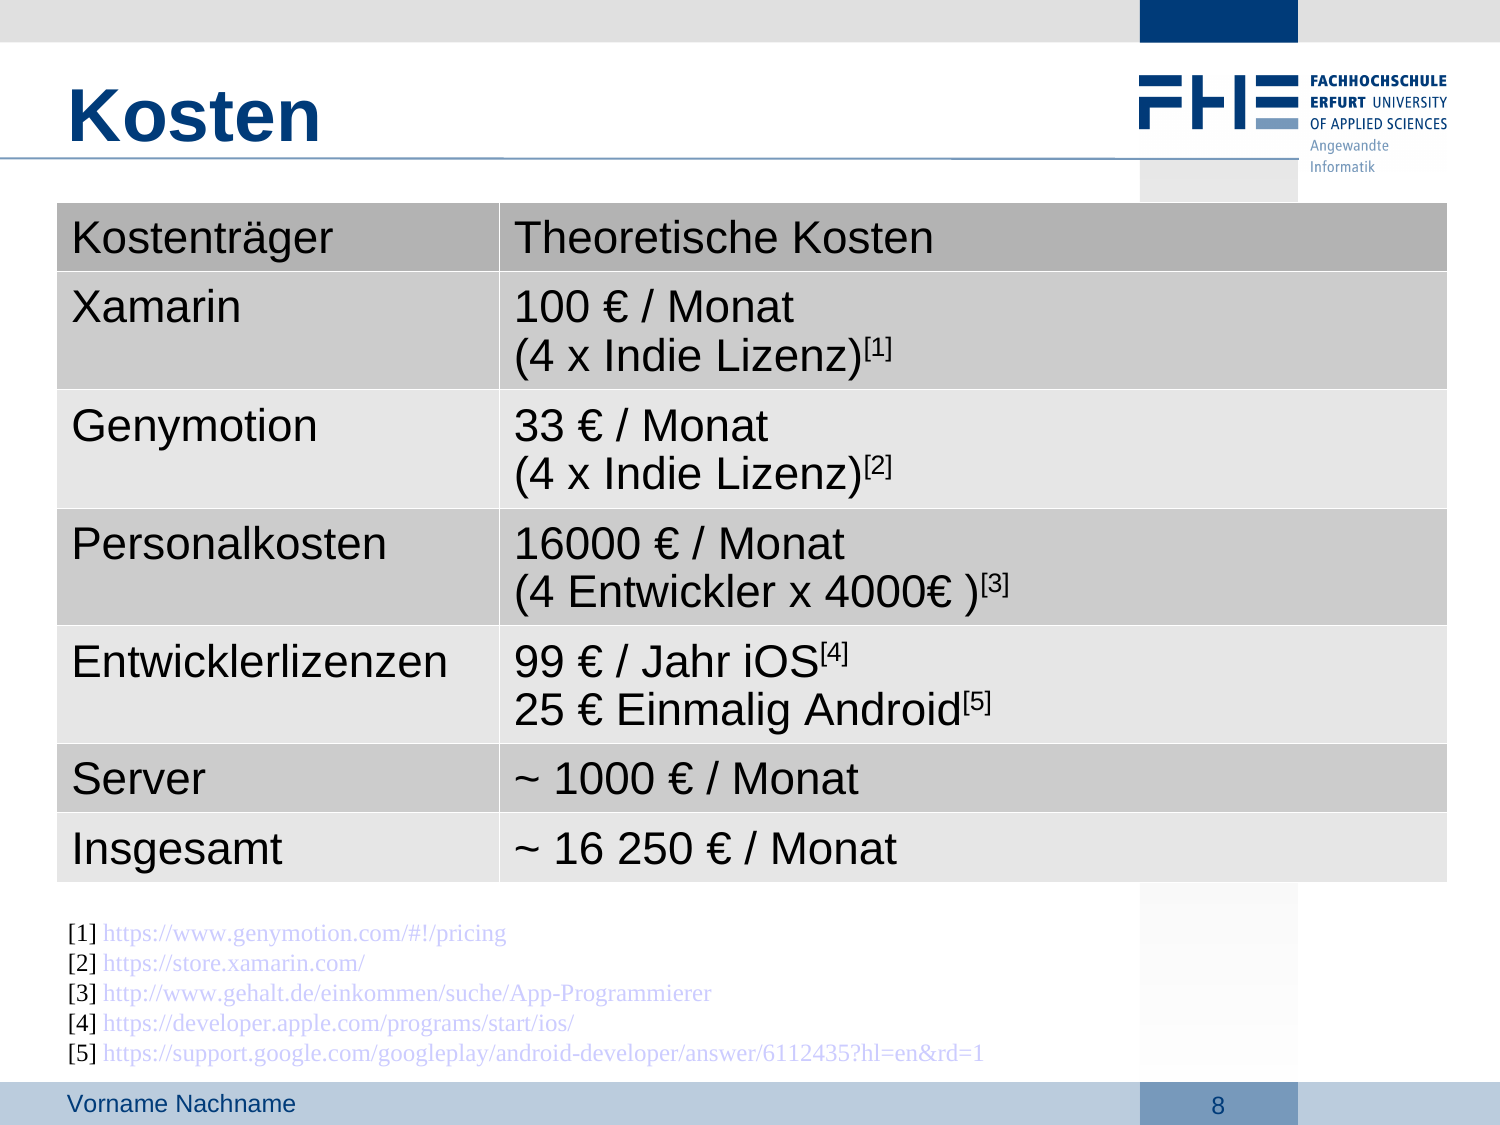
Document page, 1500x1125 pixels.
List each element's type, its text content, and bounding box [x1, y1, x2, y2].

table_cell ~ 16 250 € / Monat [500, 813, 1447, 882]
picture [1139, 75, 1447, 172]
table_cell Insgesamt [57, 813, 499, 882]
table_cell Xamarin [57, 272, 499, 389]
table_cell Server [57, 744, 499, 812]
table_cell 100 € / Monat (4 x Indie Lizenz)[1] [500, 272, 1447, 389]
table_cell Genymotion [57, 390, 499, 508]
table_cell 16000 € / Monat (4 Entwickler x 4000€ )[3] [500, 509, 1447, 625]
text_box [1] https://www.genymotion.com/#!/pricing [2] https://store.xamarin.com/ [3] http://www.gehalt.de/einkommen/suche/App-Programmierer [4] https://developer.apple.com/programs/start/ios/ [5] https://support.google.com/googleplay/android-developer/answer/6112435?hl=en&rd=1 [53, 909, 1300, 1074]
table_header Kostenträger [57, 203, 499, 271]
table_cell ~ 1000 € / Monat [500, 744, 1447, 812]
title Kosten [53, 58, 1140, 142]
table_cell 33 € / Monat (4 x Indie Lizenz)[2] [500, 390, 1447, 508]
table_header Theoretische Kosten [500, 203, 1447, 271]
table_cell Entwicklerlizenzen [57, 626, 499, 743]
table_cell 99 € / Jahr iOS[4] 25 € Einmalig Android[5] [500, 626, 1447, 743]
table_cell Personalkosten [57, 509, 499, 625]
